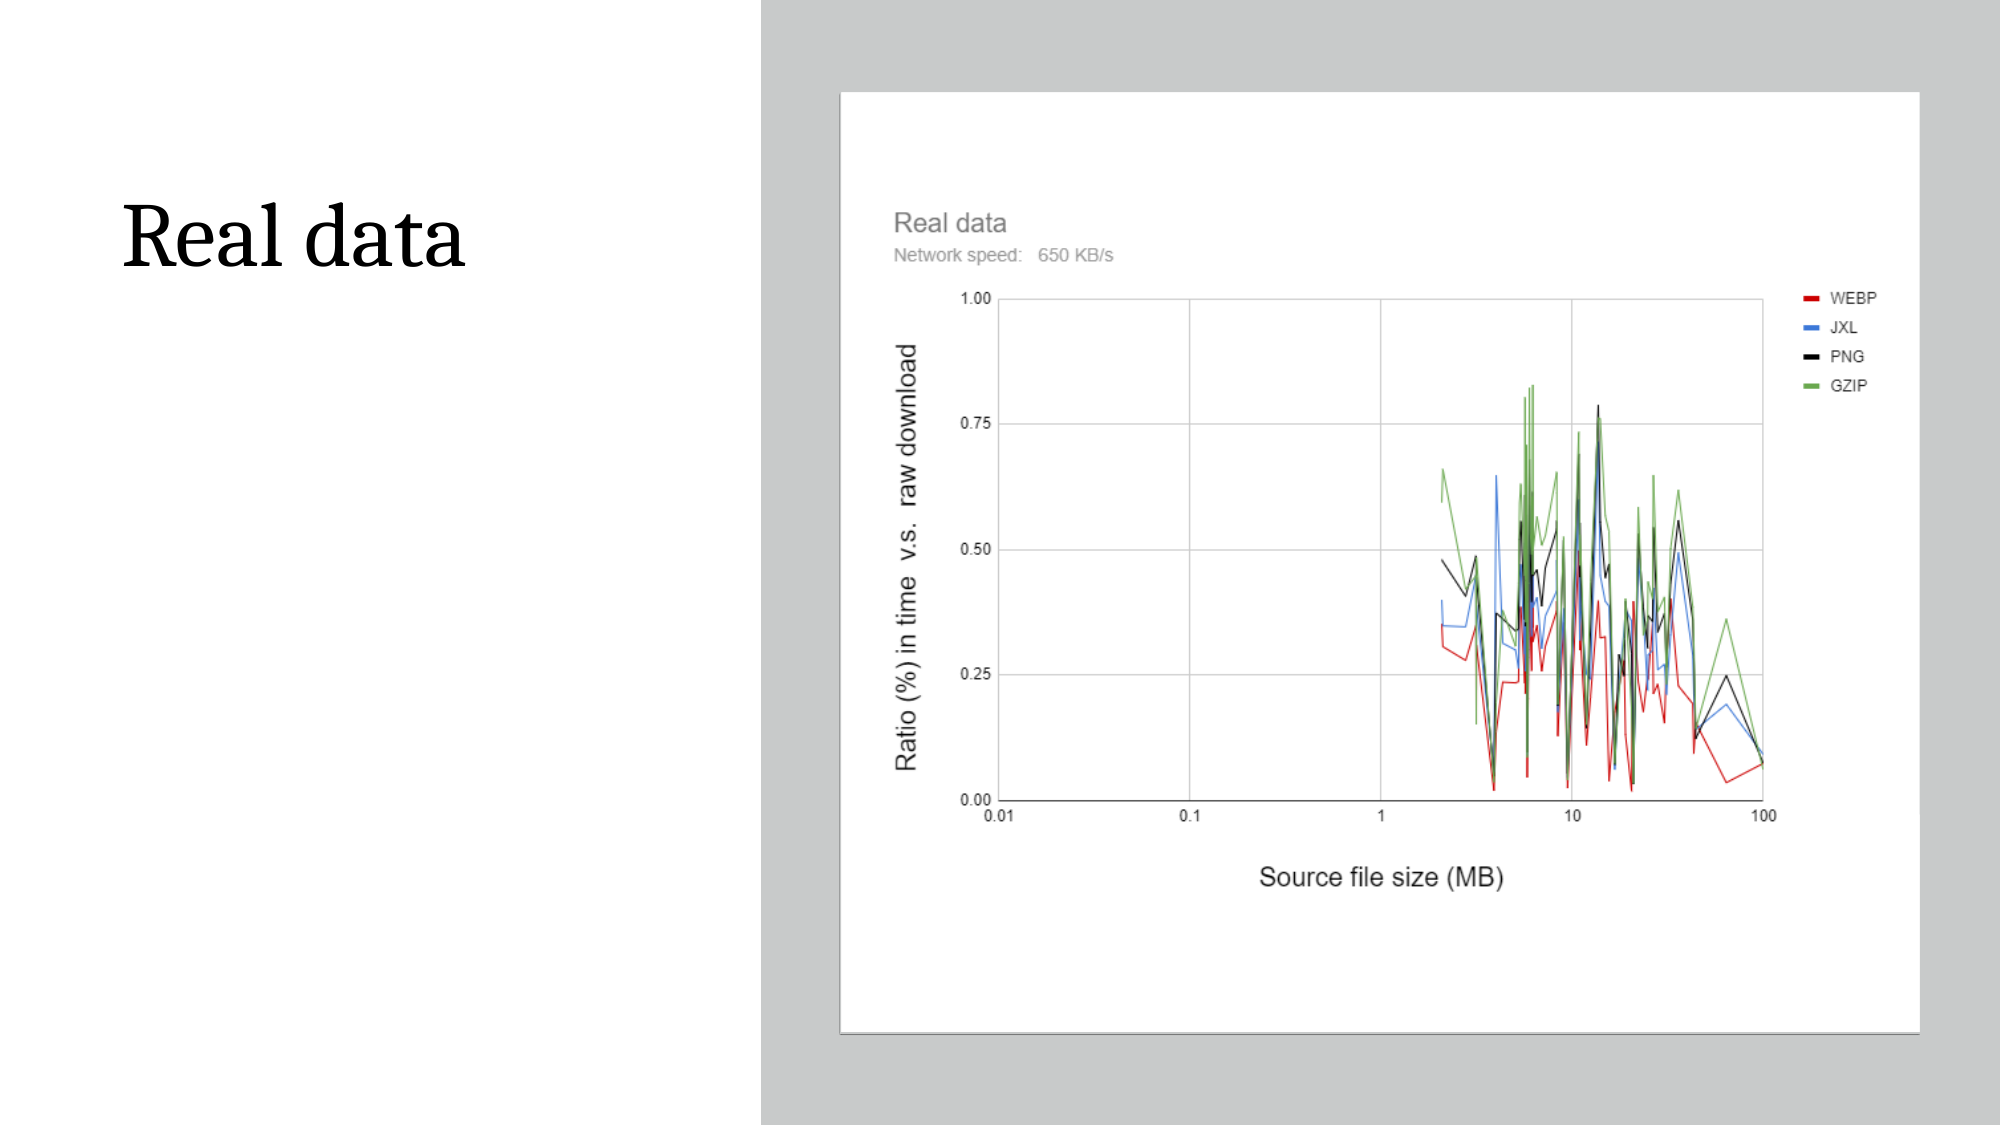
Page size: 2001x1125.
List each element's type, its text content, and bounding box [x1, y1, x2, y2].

text_box [761, 0, 2000, 1125]
title Real data [106, 103, 682, 370]
picture [864, 183, 1907, 925]
